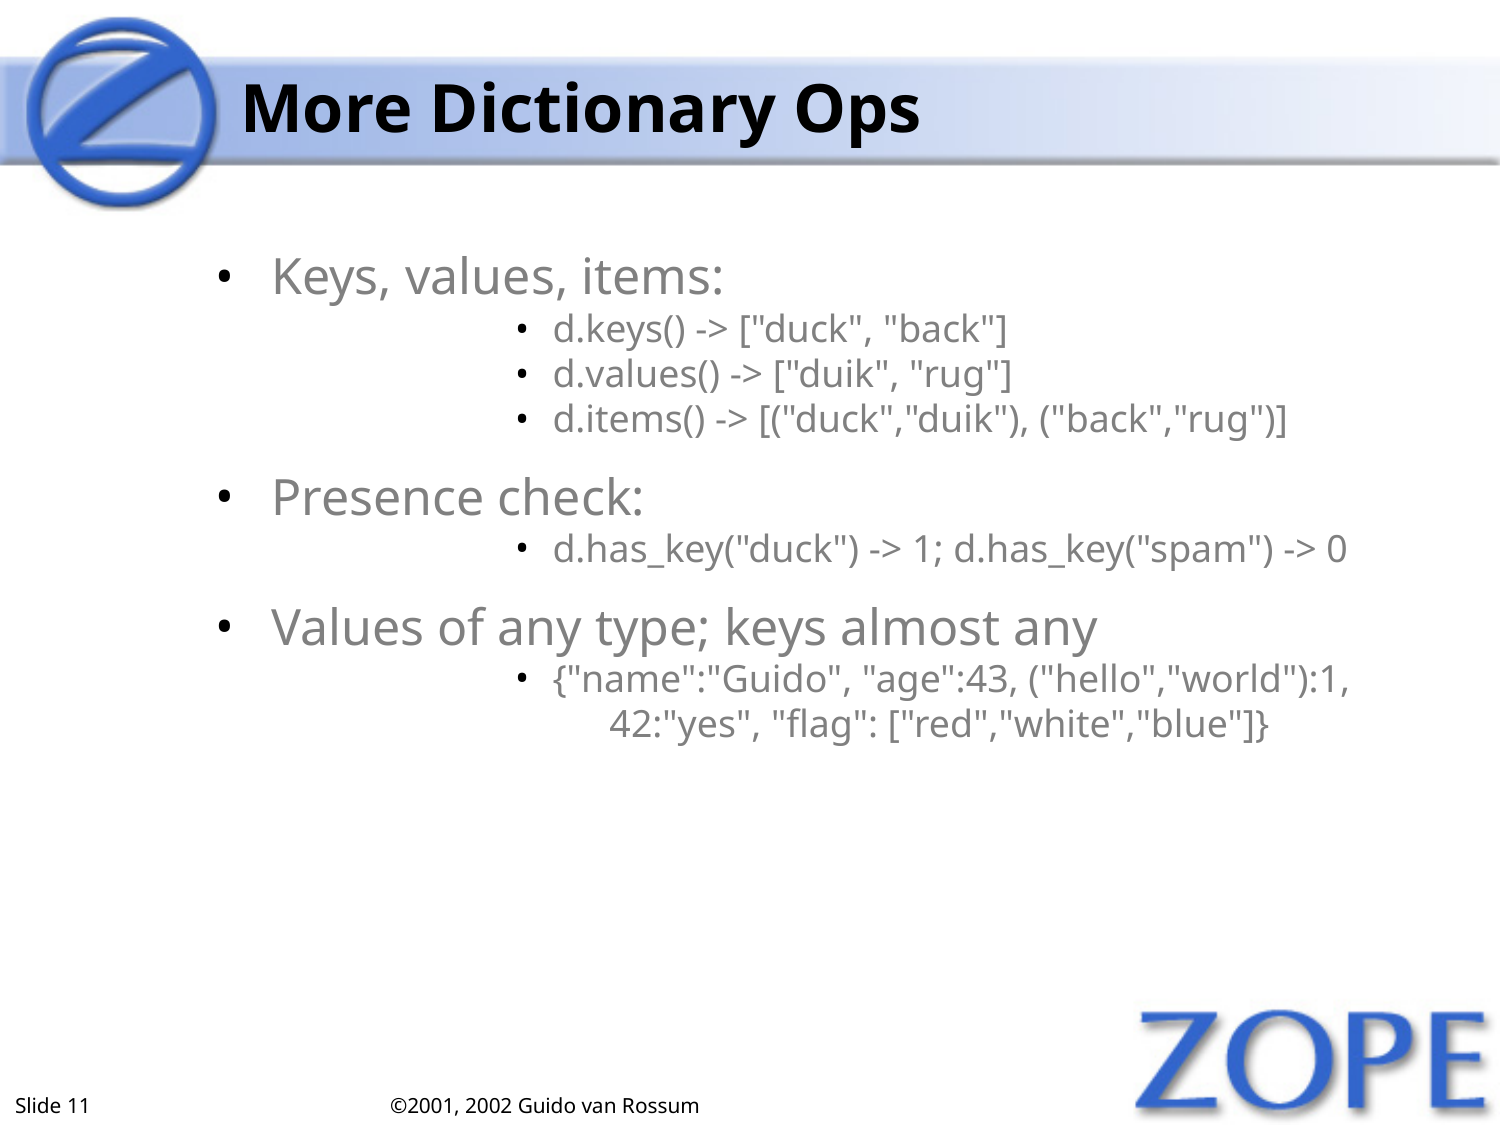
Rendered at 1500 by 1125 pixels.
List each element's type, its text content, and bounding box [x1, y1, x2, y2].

title More Dictionary Ops [225, 50, 1467, 163]
list Keys, values, items: d.keys() -> ["duck", "back"] d.values() -> ["duik", "rug"] d.items() -> [("duck","duik"), ("back","rug")] Presence check: d.has_key("duck") -> 1; d.has_key("spam") -> 0 Values of any type; keys almost any {"name":"Guido", "age":43, ("hello","world"):1, 42:"yes", "flag": ["red","white","blue"]} [200, 237, 1388, 1001]
